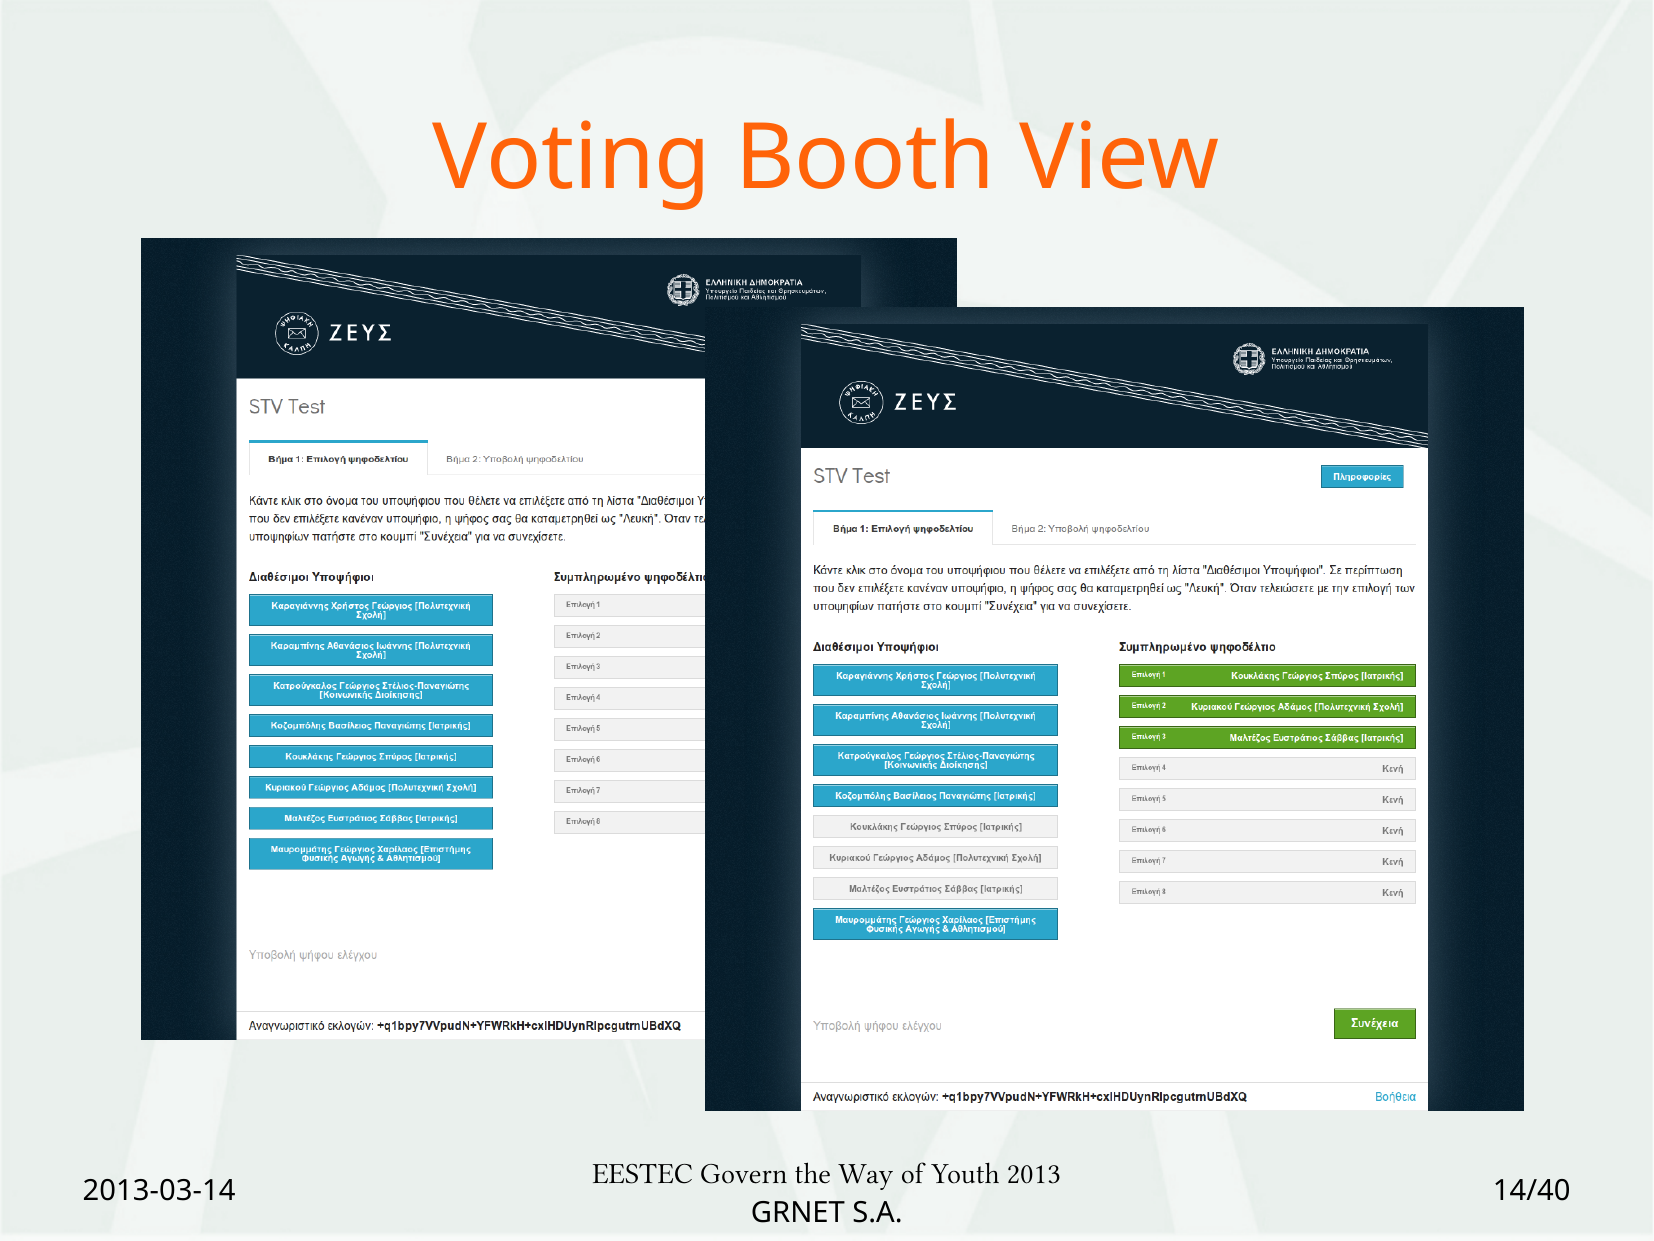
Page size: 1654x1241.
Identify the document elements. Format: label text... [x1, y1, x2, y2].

title Voting Booth View [82, 49, 1571, 257]
picture [0, 0, 1654, 1241]
